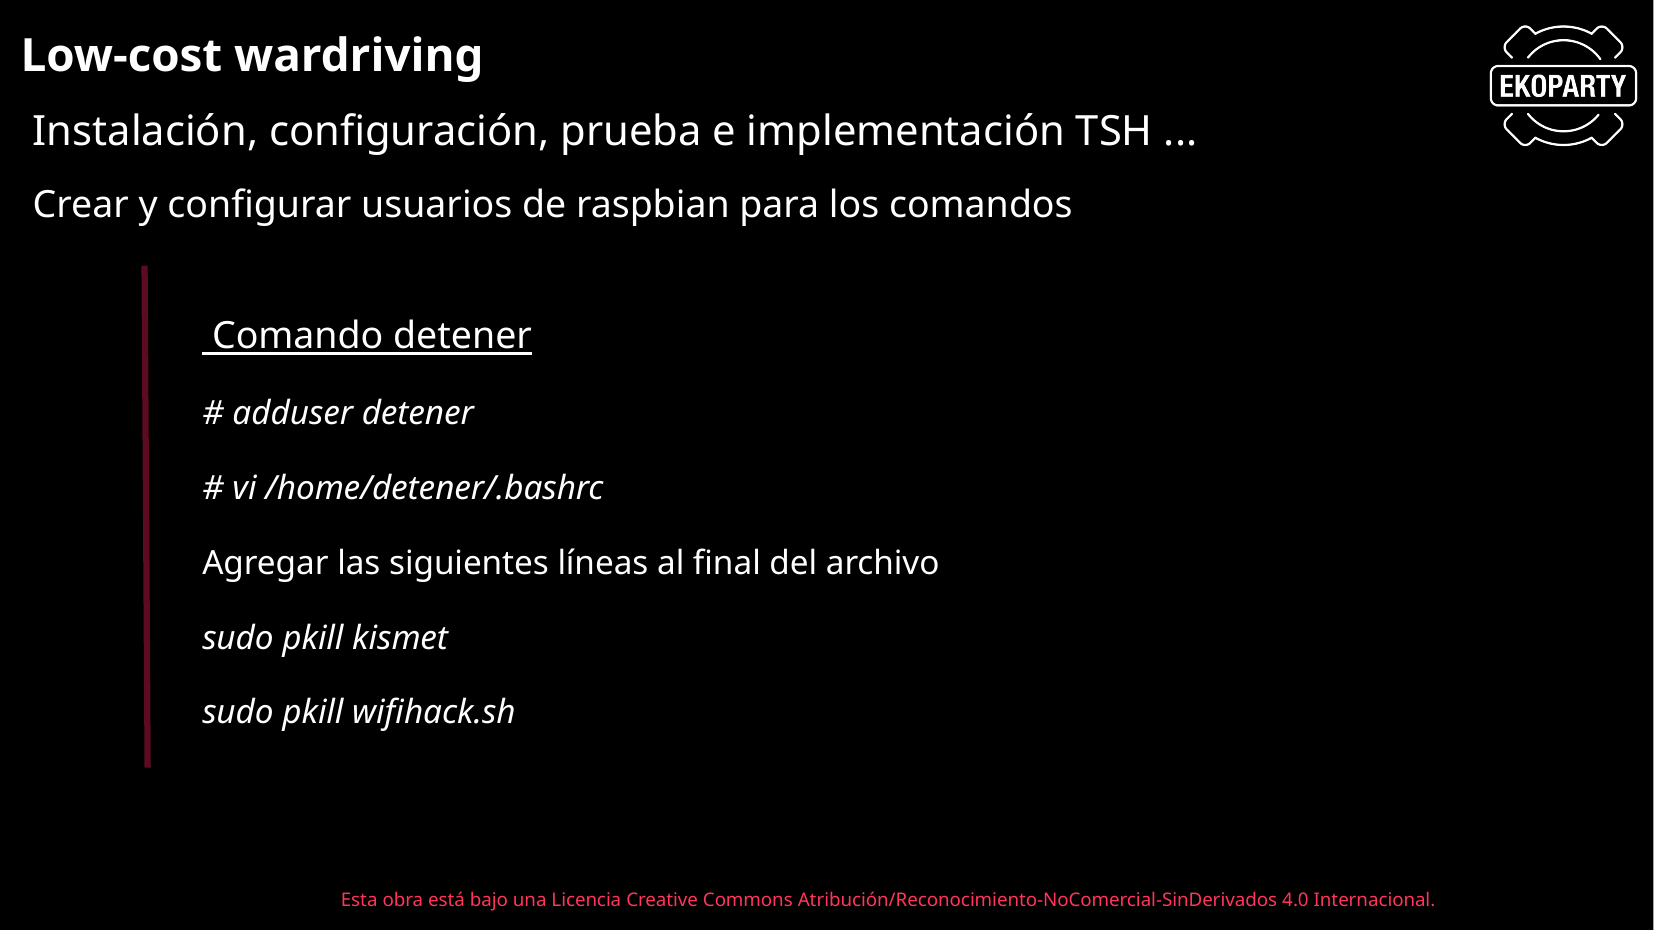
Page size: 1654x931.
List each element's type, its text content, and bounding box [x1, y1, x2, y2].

text_box Crear y configurar usuarios de raspbian para los comandos [17, 170, 1472, 238]
text_box Comando detener # adduser detener # vi /home/detener/.bashrc Agregar las siguientes líneas al final del archivo sudo pkill kismet sudo pkill wifihack.sh [187, 301, 1575, 719]
text_box Low-cost wardriving [5, 15, 1476, 88]
text_box Esta obra está bajo una Licencia Creative Commons Atribución/Reconocimiento-NoComercial-SinDerivados 4.0 Internacional. [326, 878, 1654, 917]
picture [1476, 0, 1654, 178]
text_box Instalación, configuración, prueba e implementación TSH ... [17, 93, 1472, 162]
